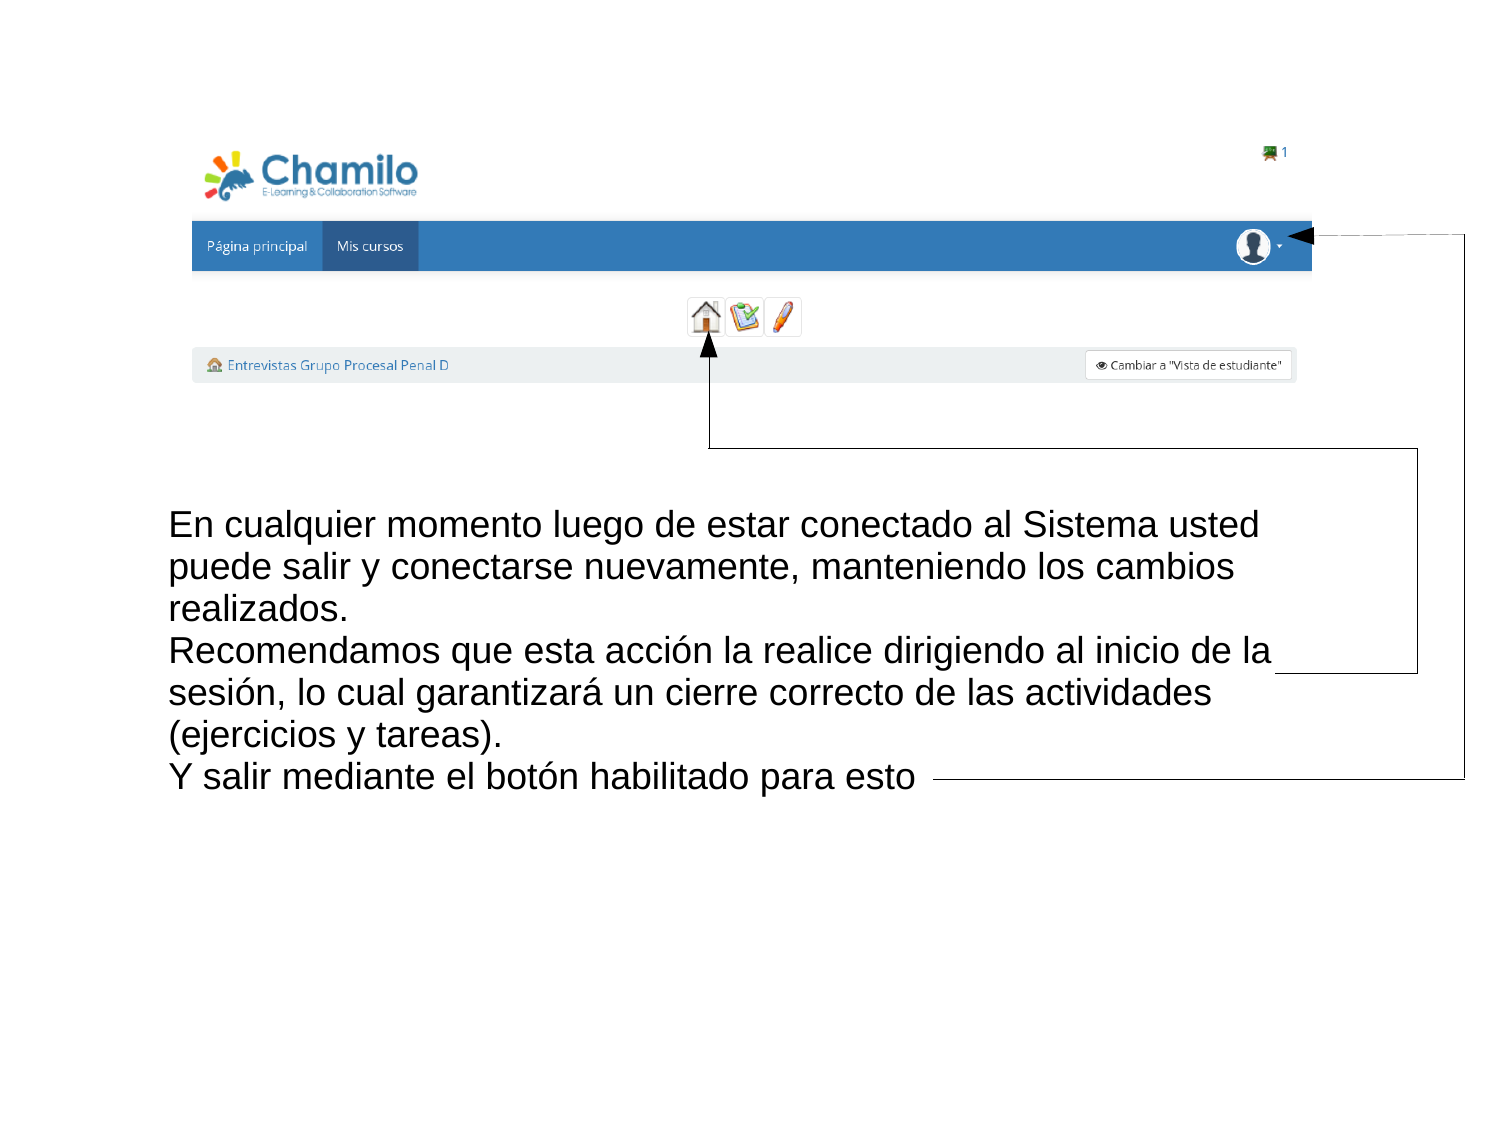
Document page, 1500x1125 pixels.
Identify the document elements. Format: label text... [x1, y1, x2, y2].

picture [192, 141, 1312, 390]
text_box En cualquier momento luego de estar conectado al Sistema usted puede salir y conectarse nuevamente, manteniendo los cambios realizados. Recomendamos que esta acción la realice dirigiendo al inicio de la sesión, lo cual garantizará un cierre correcto de las actividades (ejercicios y tareas). Y salir mediante el botón habilitado para esto [153, 496, 1347, 805]
